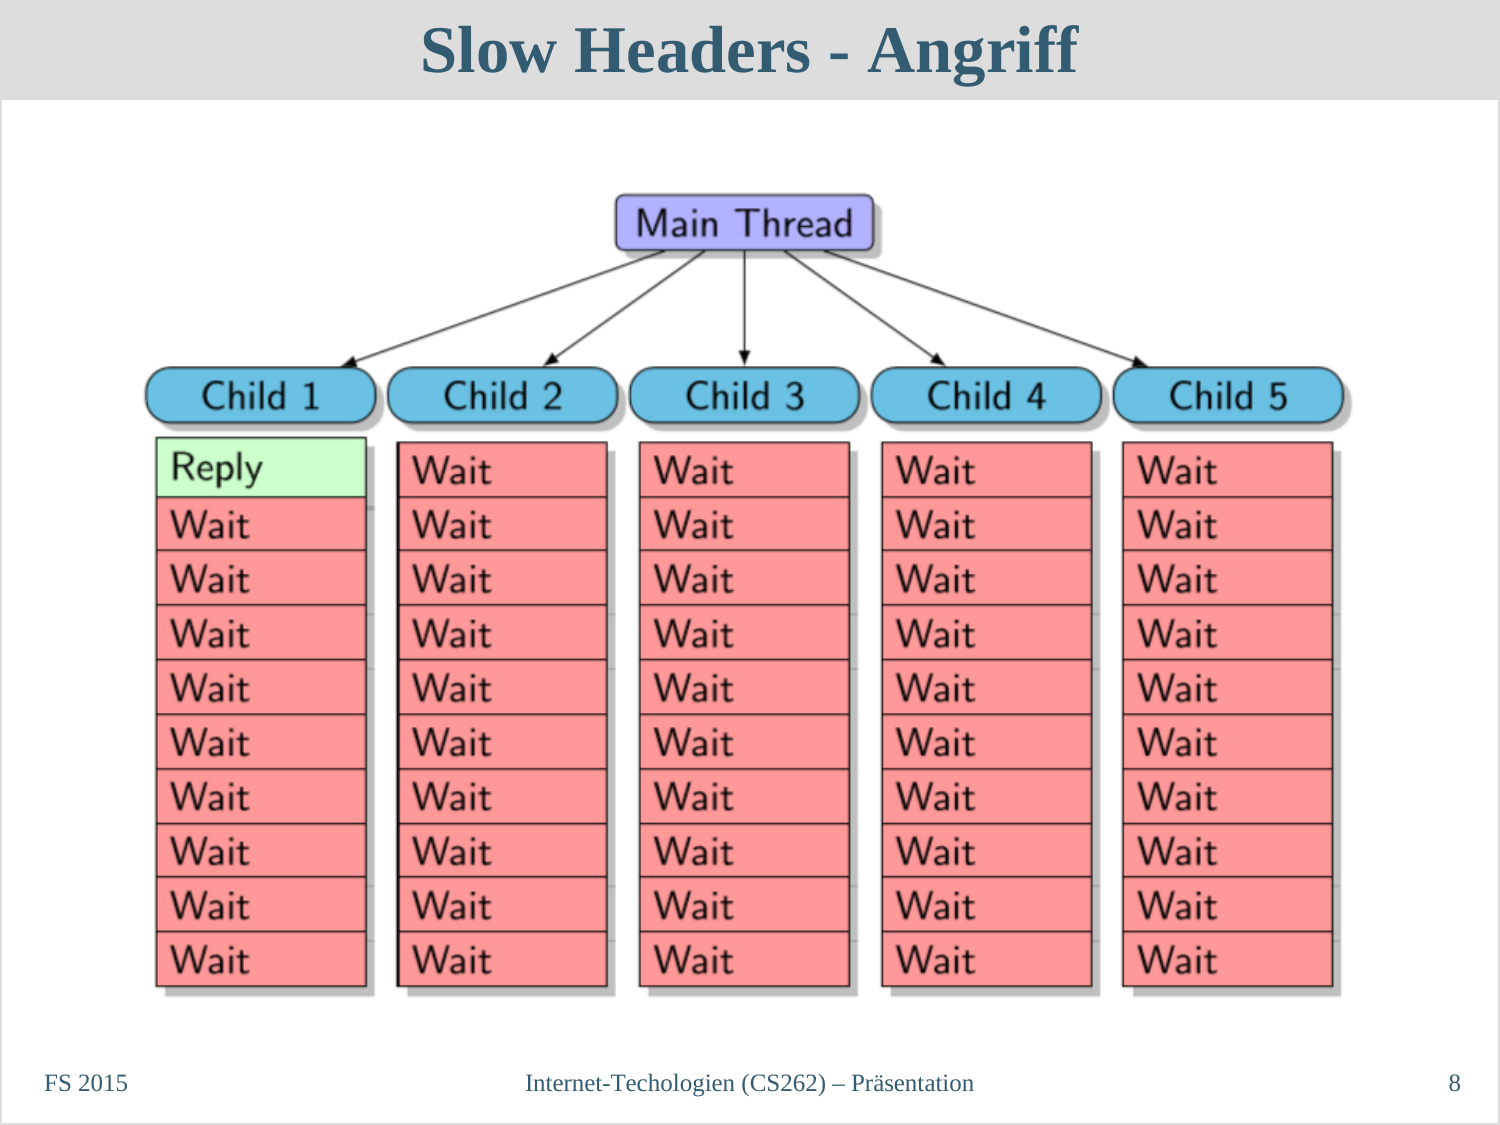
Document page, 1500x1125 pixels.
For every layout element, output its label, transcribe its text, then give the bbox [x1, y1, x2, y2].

text_box <Nummer> [1375, 1058, 1477, 1097]
picture [125, 190, 1376, 999]
text_box Internet-Techologien (CS262) – Präsentation [300, 1058, 1201, 1107]
text_box FS 2015 [29, 1058, 195, 1097]
title Slow Headers - Angriff [0, 0, 1500, 100]
